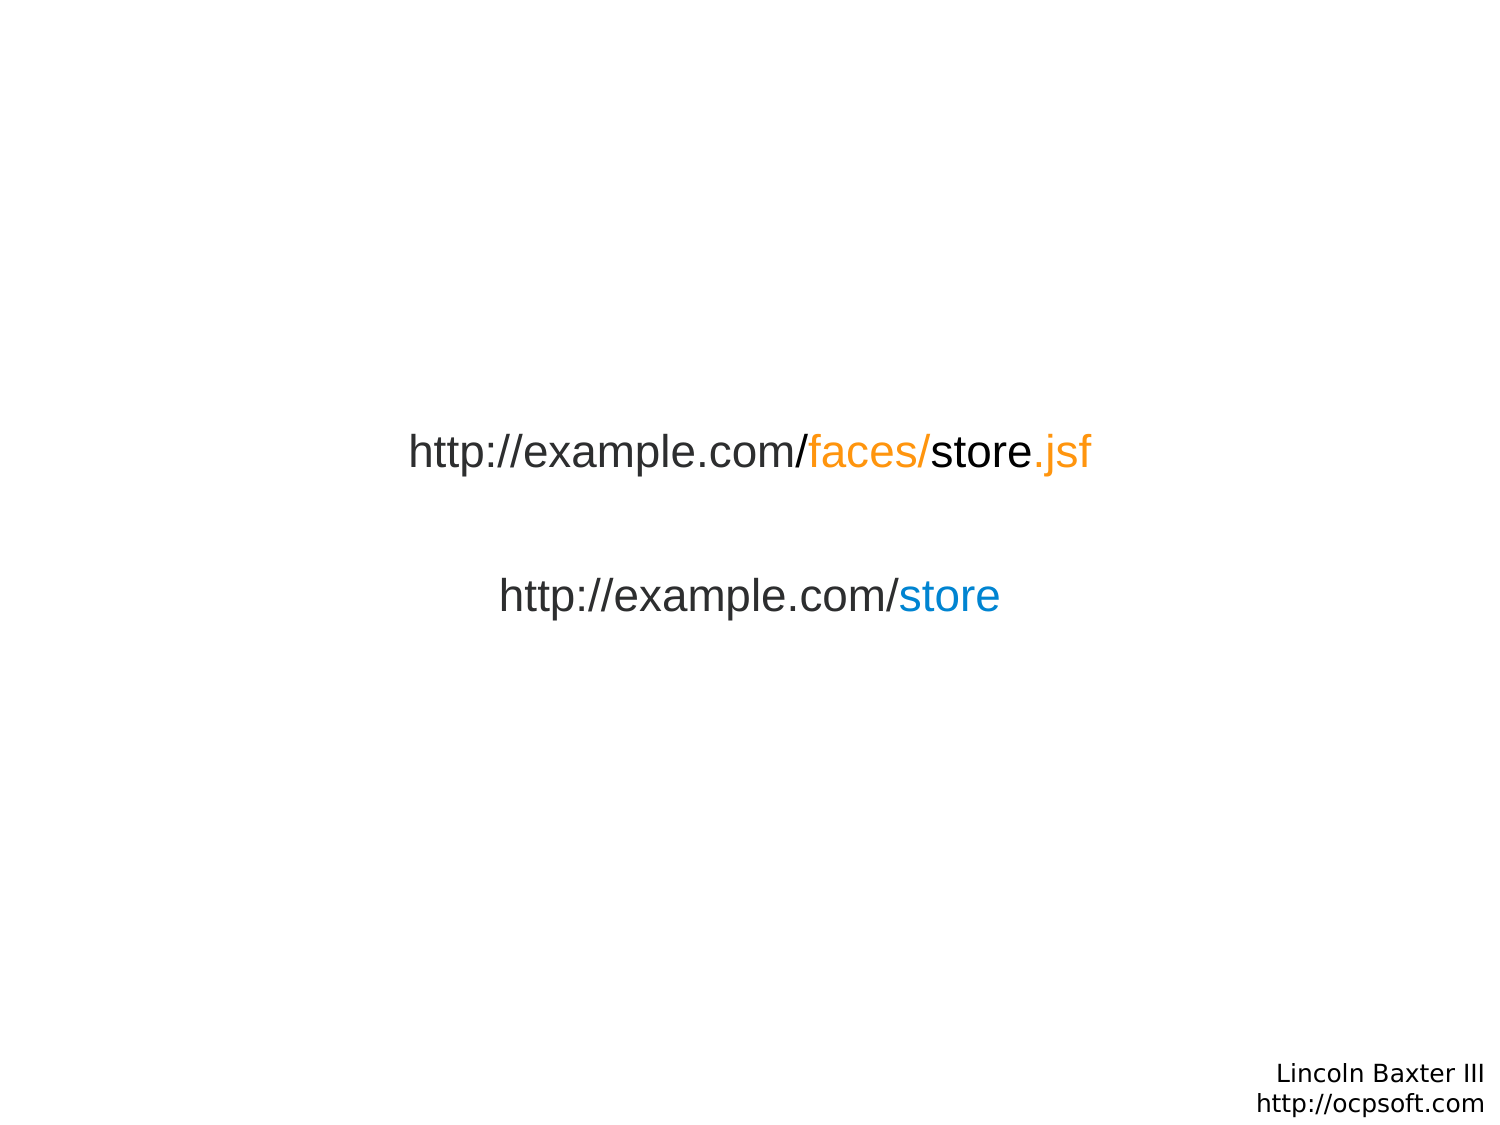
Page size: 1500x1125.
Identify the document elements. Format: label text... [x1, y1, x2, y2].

subtitle http://example.com/faces/store.jsf http://example.com/store [75, 119, 1425, 923]
